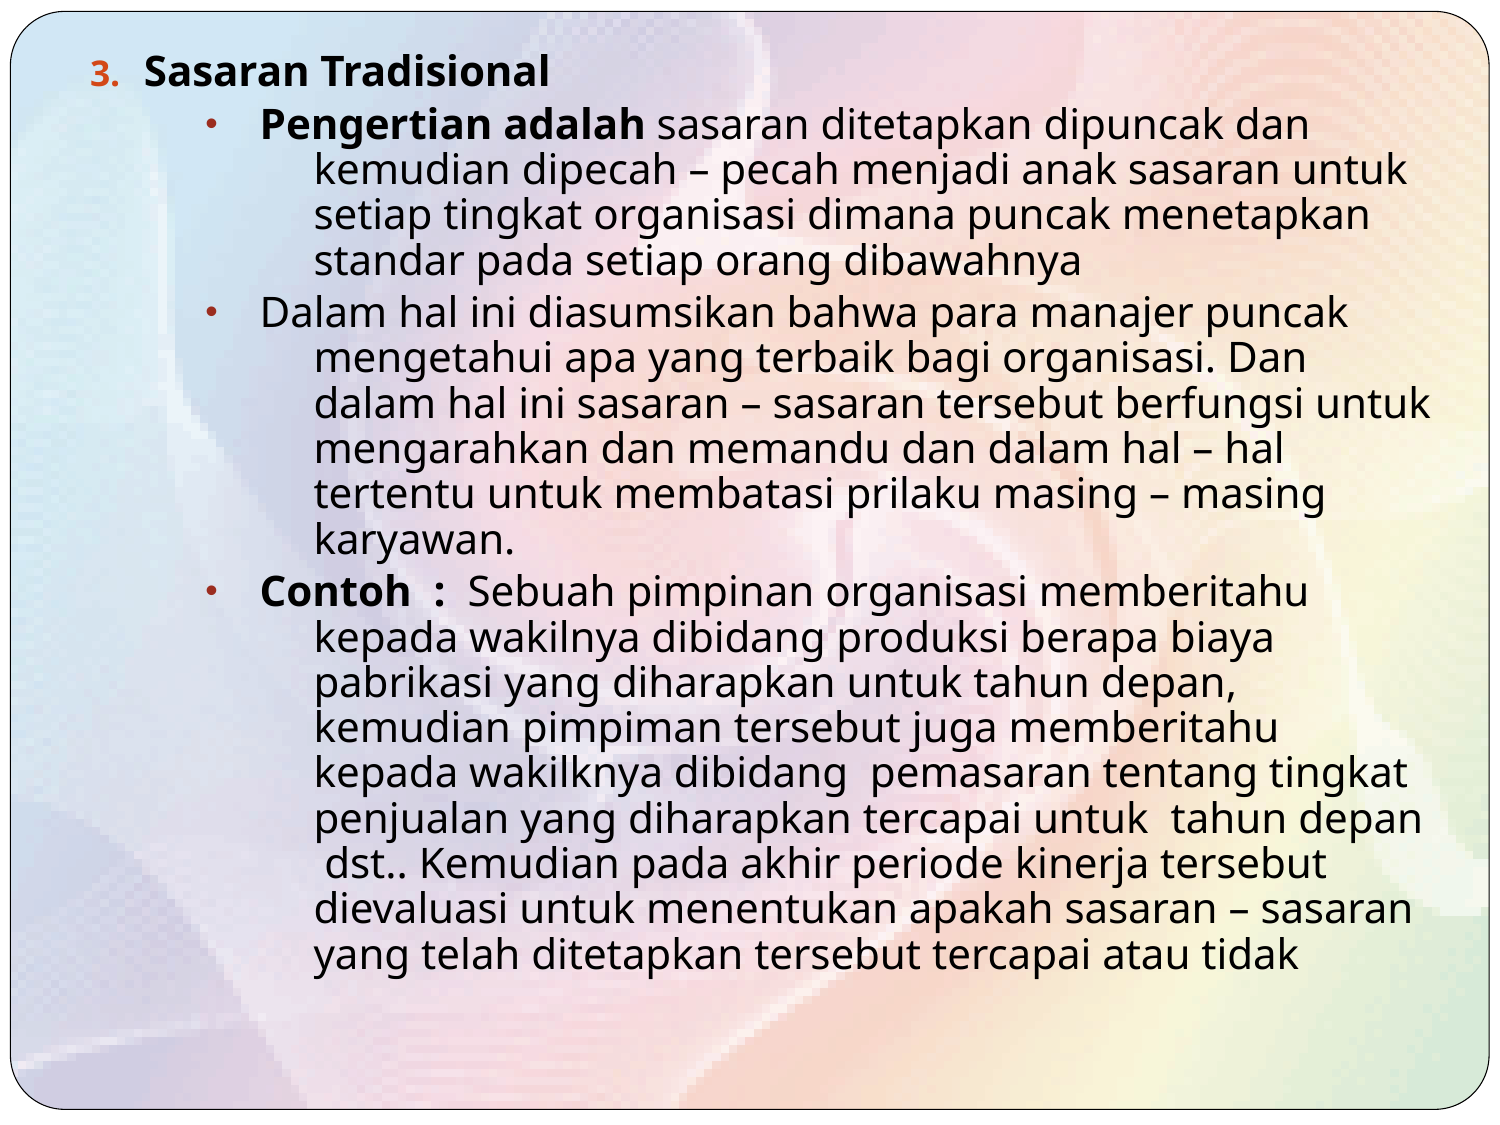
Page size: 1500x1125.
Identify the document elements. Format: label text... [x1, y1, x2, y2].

list Sasaran Tradisional Pengertian adalah sasaran ditetapkan dipuncak dan kemudian dipecah – pecah menjadi anak sasaran untuk setiap tingkat organisasi dimana puncak menetapkan standar pada setiap orang dibawahnya Dalam hal ini diasumsikan bahwa para manajer puncak mengetahui apa yang terbaik bagi organisasi. Dan dalam hal ini sasaran – sasaran tersebut berfungsi untuk mengarahkan dan memandu dan dalam hal – hal tertentu untuk membatasi prilaku masing – masing karyawan. Contoh : Sebuah pimpinan organisasi memberitahu kepada wakilnya dibidang produksi berapa biaya pabrikasi yang diharapkan untuk tahun depan, kemudian pimpiman tersebut juga memberitahu kepada wakilknya dibidang pemasaran tentang tingkat penjualan yang diharapkan tercapai untuk tahun depan dst.. Kemudian pada akhir periode kinerja tersebut dievaluasi untuk menentukan apakah sasaran – sasaran yang telah ditetapkan tersebut tercapai atau tidak [75, 42, 1447, 1005]
